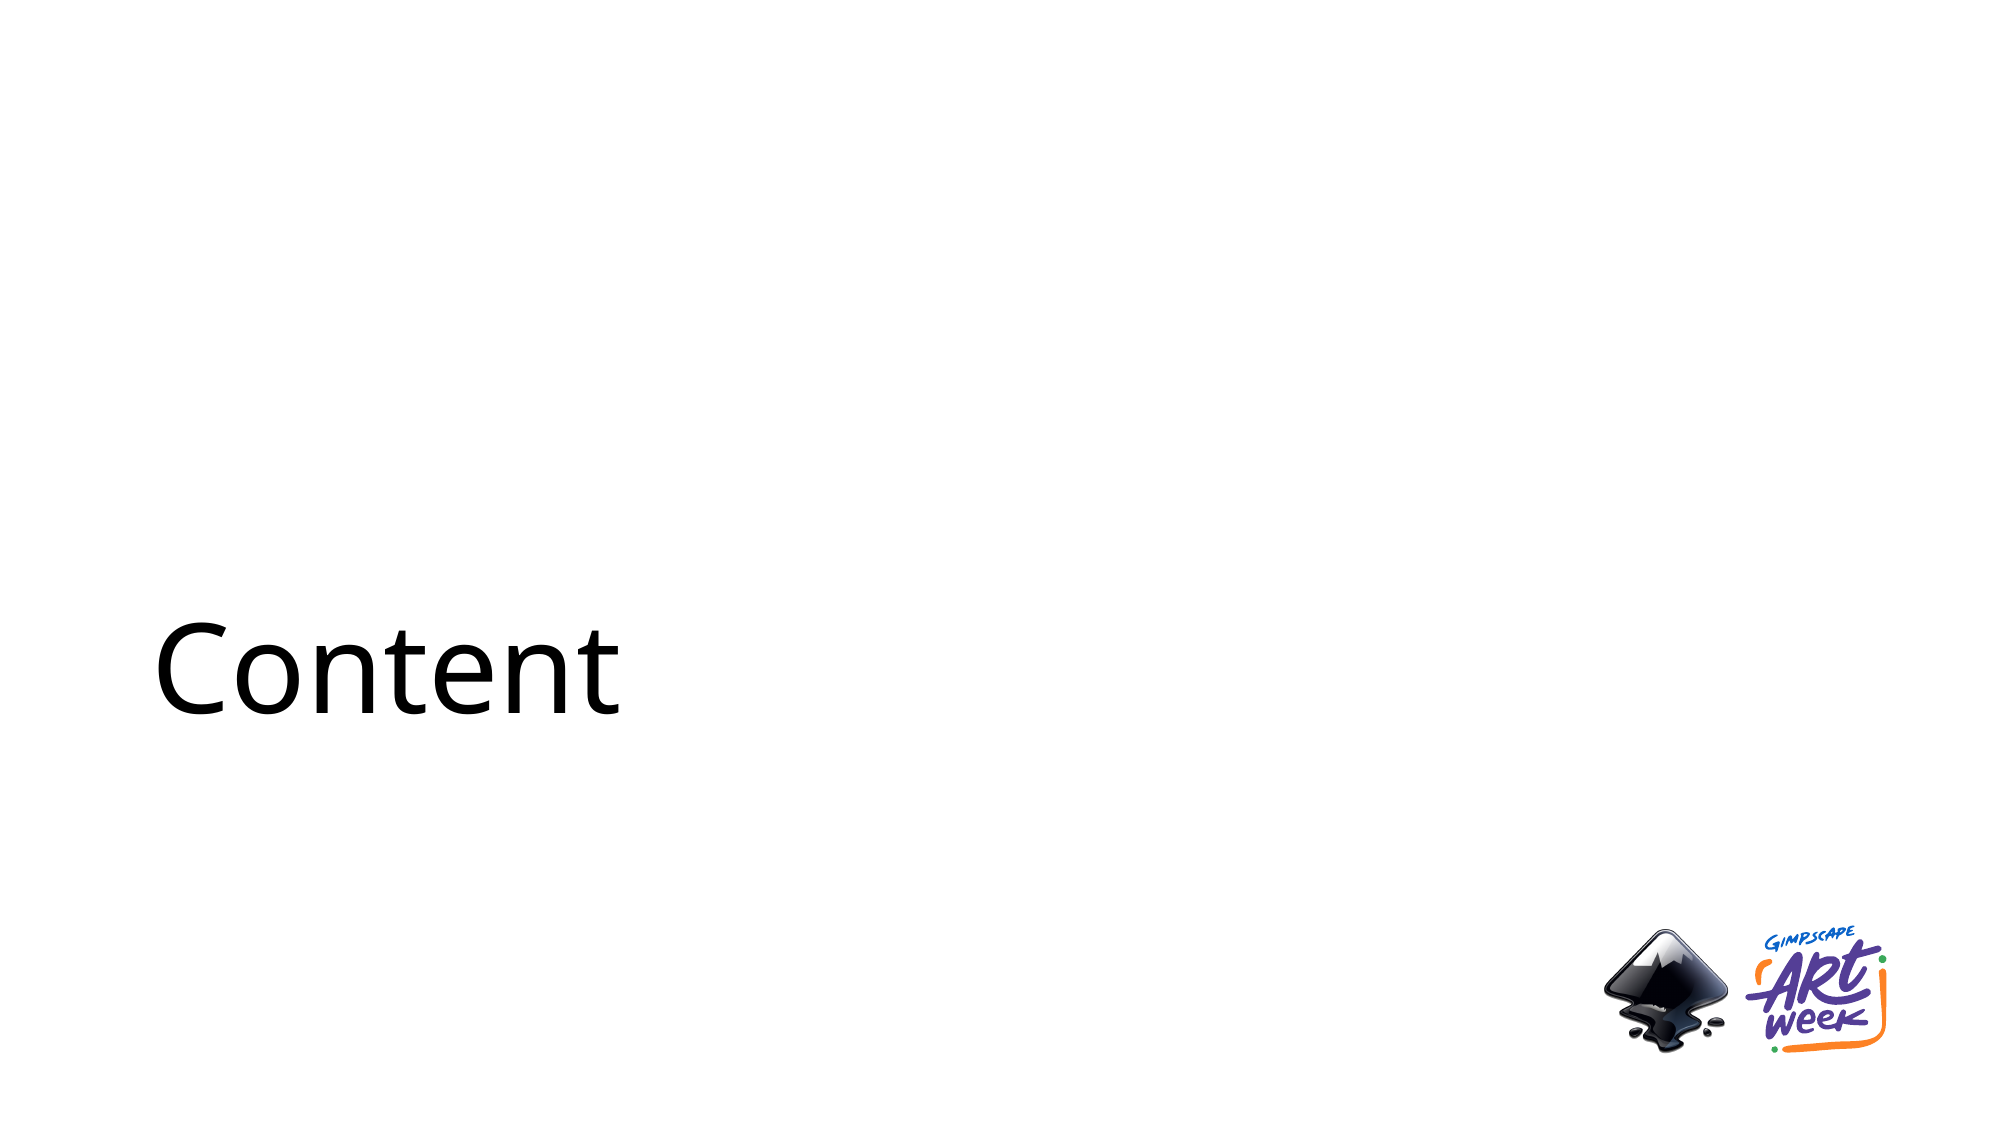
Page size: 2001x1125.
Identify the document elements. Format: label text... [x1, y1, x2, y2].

picture [1742, 915, 1890, 1063]
picture [1595, 921, 1737, 1063]
text_box Content [136, 280, 1862, 748]
